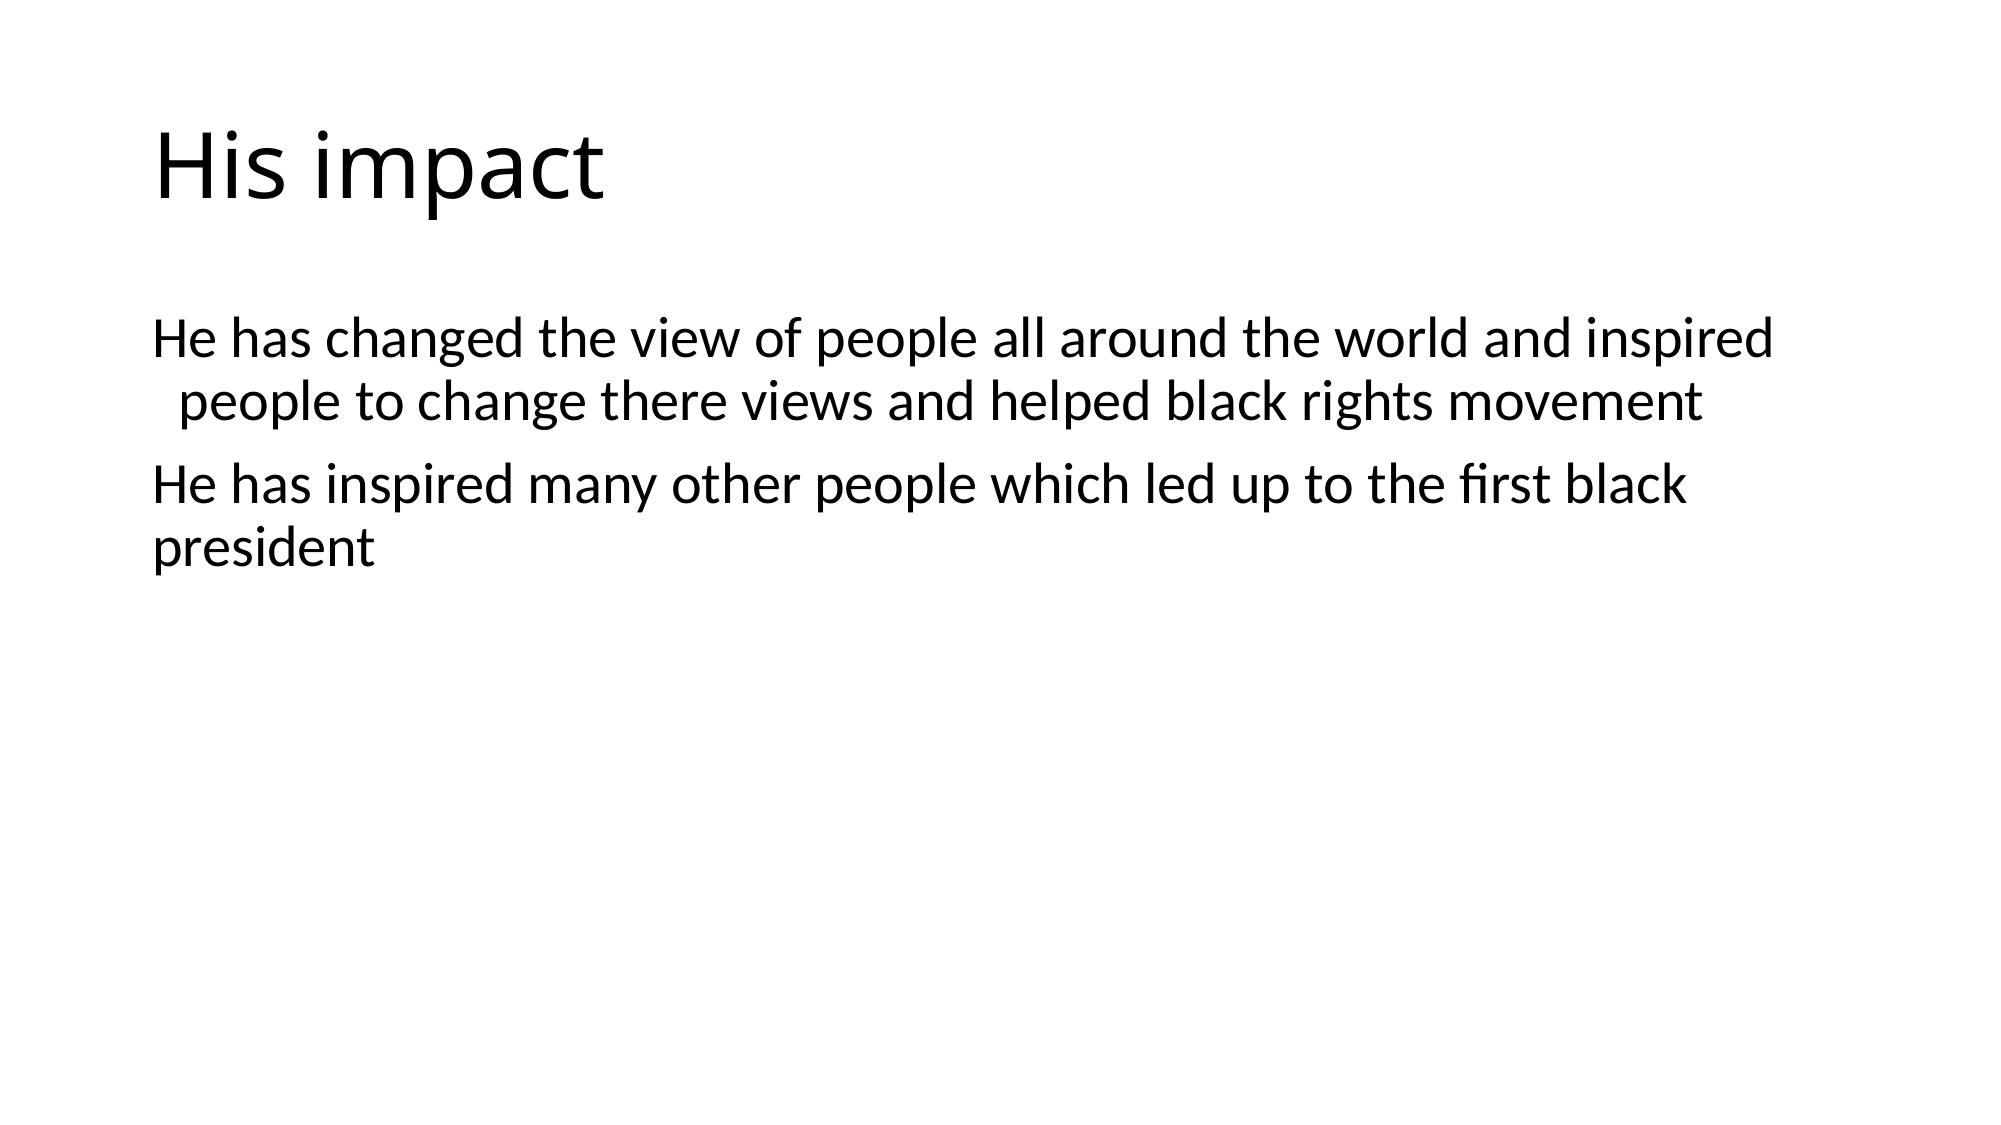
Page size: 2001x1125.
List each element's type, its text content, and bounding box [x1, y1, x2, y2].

title His impact [137, 59, 1863, 278]
list He has changed the view of people all around the world and inspired people to change there views and helped black rights movement He has inspired many other people which led up to the first black president [137, 299, 1863, 1014]
